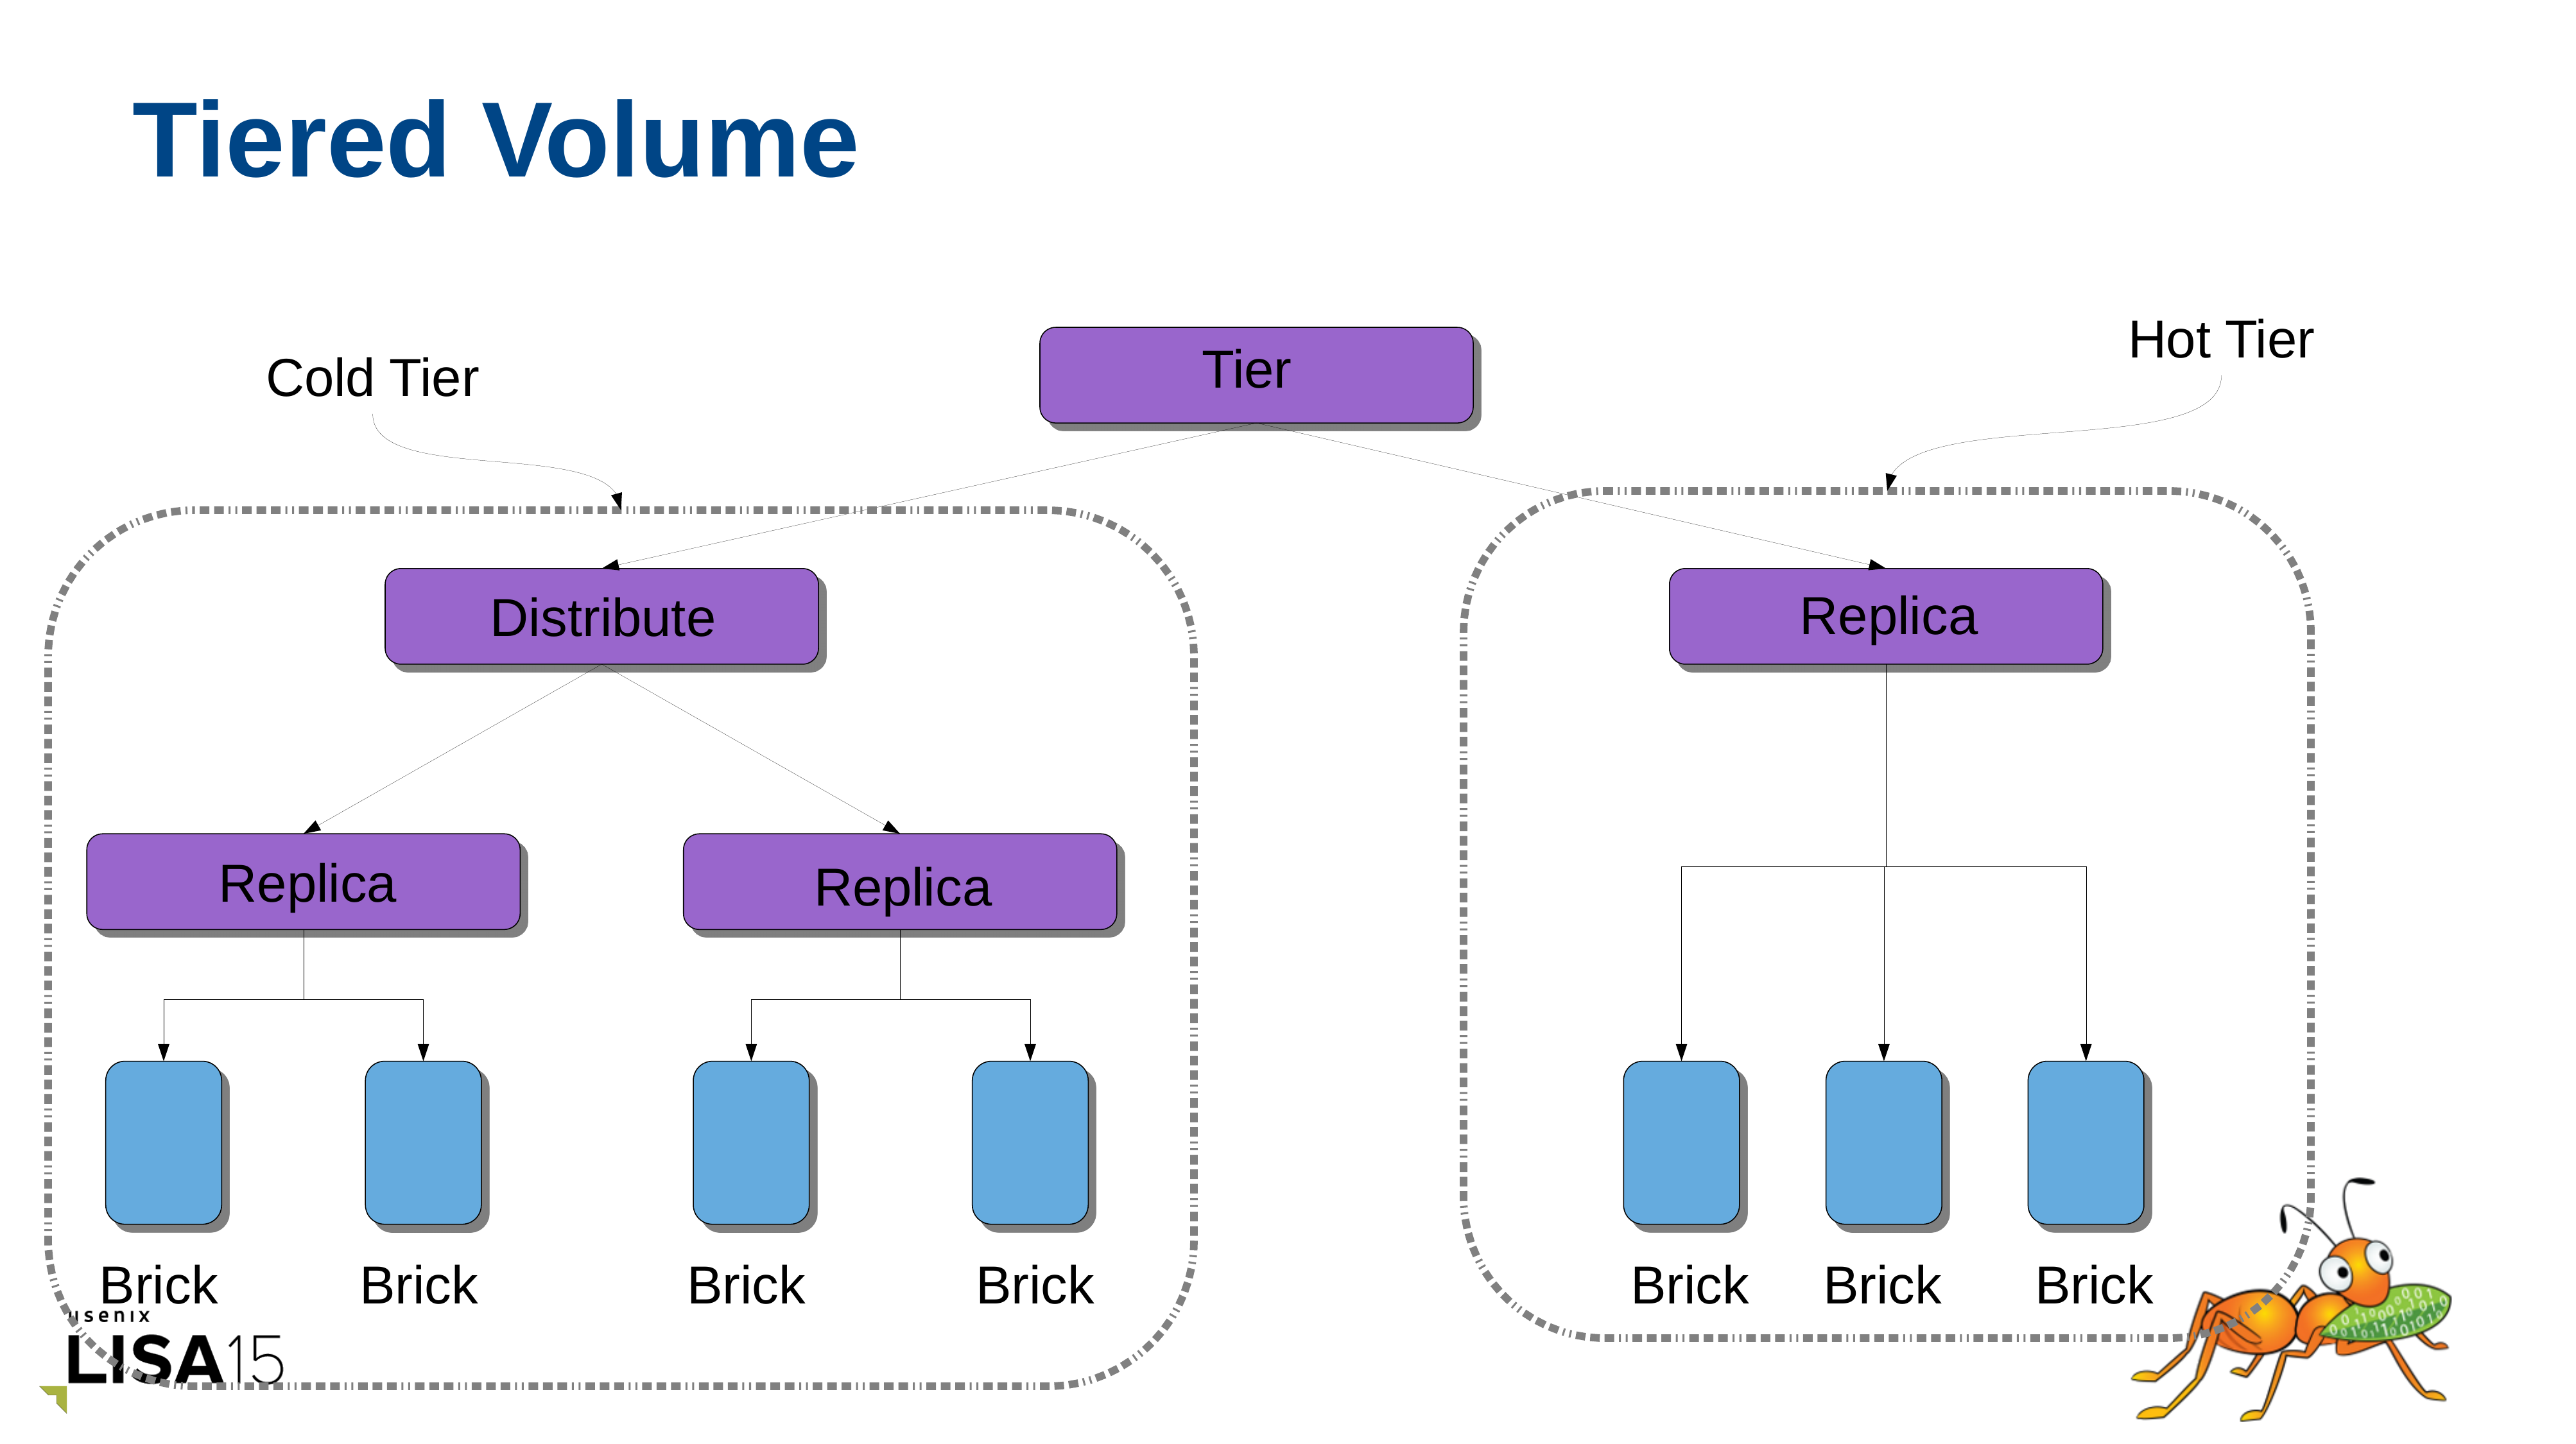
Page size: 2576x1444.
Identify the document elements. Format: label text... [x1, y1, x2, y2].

text_box [48, 510, 1195, 1387]
picture [19, 1289, 299, 1427]
text_box [1464, 491, 2312, 1339]
text_box Tier [1165, 335, 1329, 404]
text_box [1040, 327, 1474, 424]
text_box Hot Tier [2045, 304, 2398, 375]
text_box Cold Tier [196, 343, 549, 415]
title Tiered Volume [132, 19, 2446, 261]
picture [2127, 1175, 2456, 1425]
